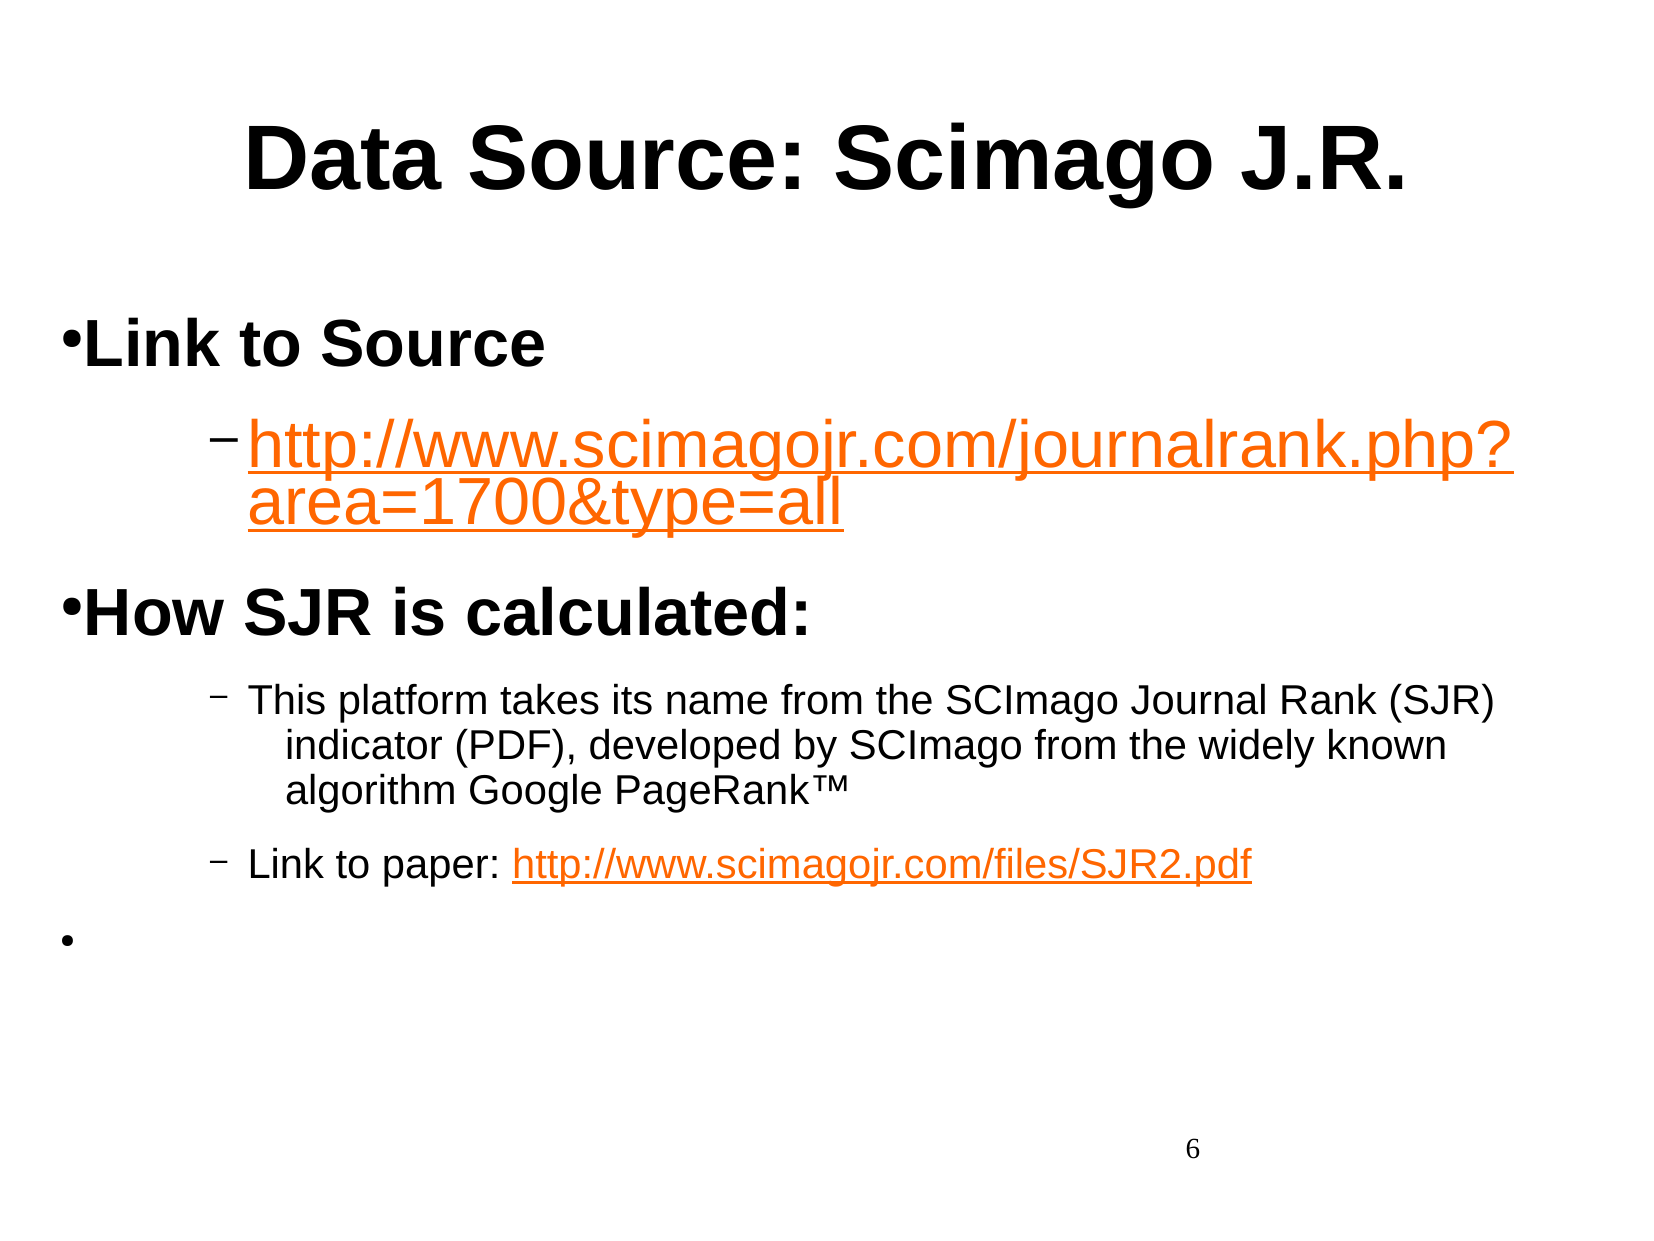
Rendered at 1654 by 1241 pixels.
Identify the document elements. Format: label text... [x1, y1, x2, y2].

text_box [1185, 1129, 1571, 1216]
list Link to Source http://www.scimagojr.com/journalrank.php?area=1700&type=all How SJR is calculated: This platform takes its name from the SCImago Journal Rank (SJR) indicator (PDF), developed by SCImago from the widely known algorithm Google PageRank™ Link to paper: http://www.scimagojr.com/files/SJR2.pdf [60, 300, 1549, 1020]
title Data Source: Scimago J.R. [82, 49, 1571, 257]
